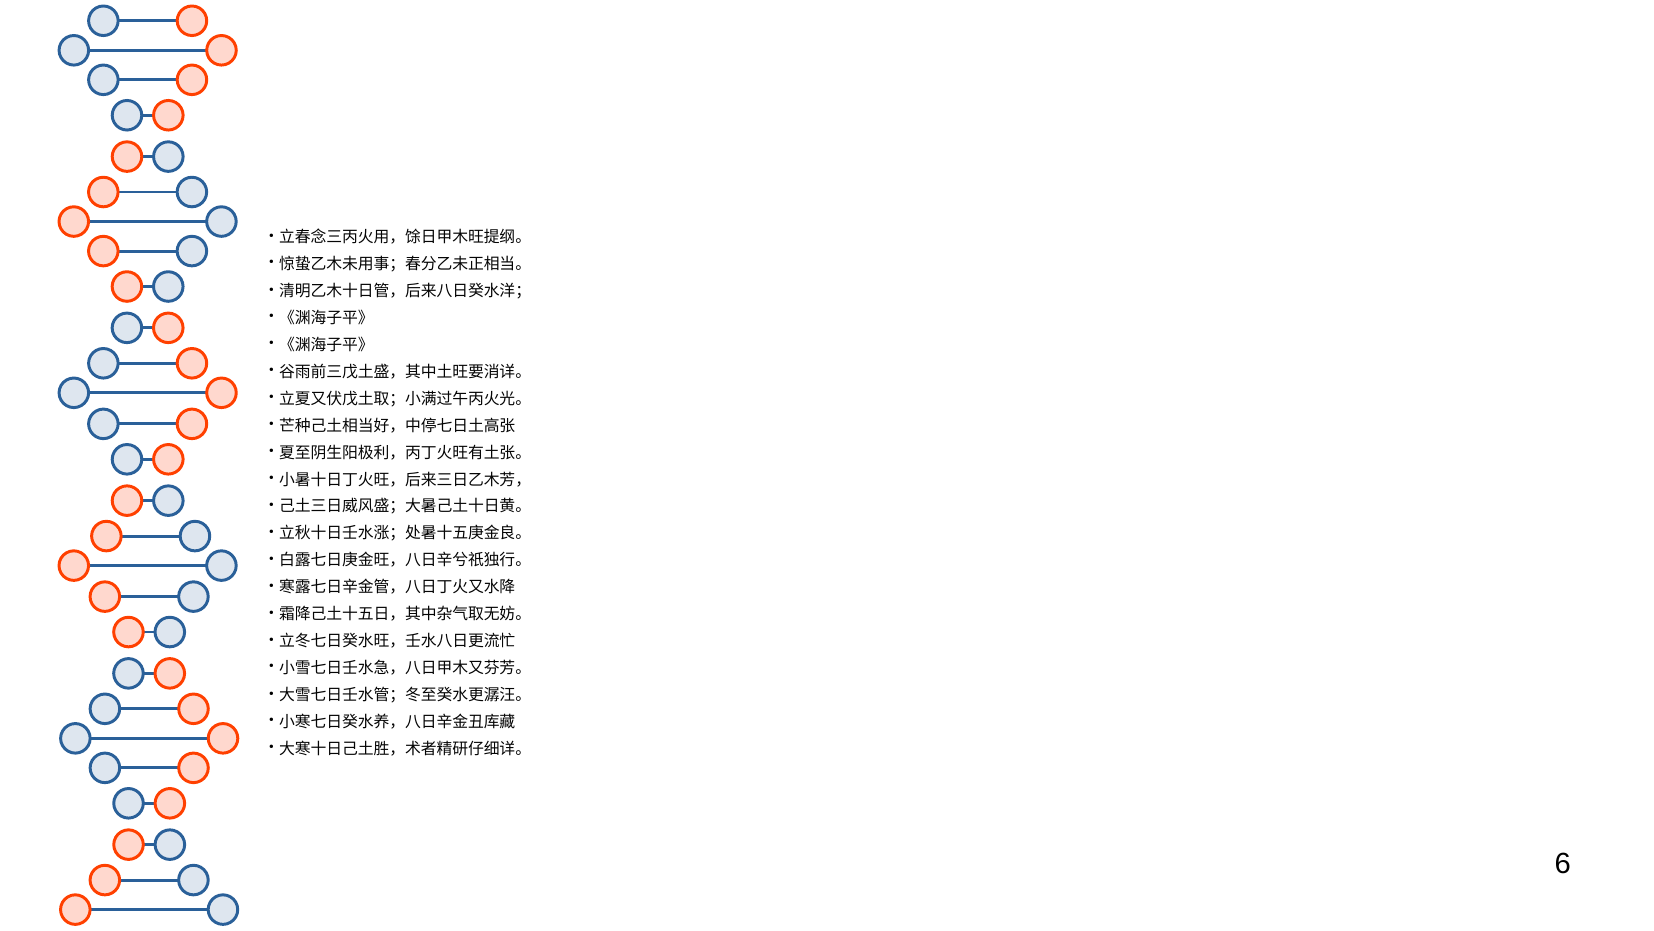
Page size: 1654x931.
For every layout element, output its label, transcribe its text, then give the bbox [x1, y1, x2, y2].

list 立春念三丙火用，馀日甲木旺提纲。 惊蛰乙木未用事；春分乙未正相当。 清明乙木十日管，后来八日癸水洋； 《渊海子平》 《渊海子平》 谷雨前三戊土盛，其中土旺要消详。 立夏又伏戊土取；小满过午丙火光。 芒种己土相当好，中停七日土高张 夏至阴生阳极利，丙丁火旺有土张。 小暑十日丁火旺，后来三日乙木芳， 己土三日威风盛；大暑己土十日黄。 立秋十日壬水涨；处暑十五庚金良。 白露七日庚金旺，八日辛兮祇独行。 寒露七日辛金管，八日丁火又水降 霜降己土十五日，其中杂气取无妨。 立冬七日癸水旺，壬水八日更流忙 小雪七日壬水急，八日甲木又芬芳。 大雪七日壬水管；冬至癸水更潺汪。 小寒七日癸水养，八日辛金丑库藏 大寒十日己土胜，术者精研仔细详。 [265, 224, 1595, 764]
